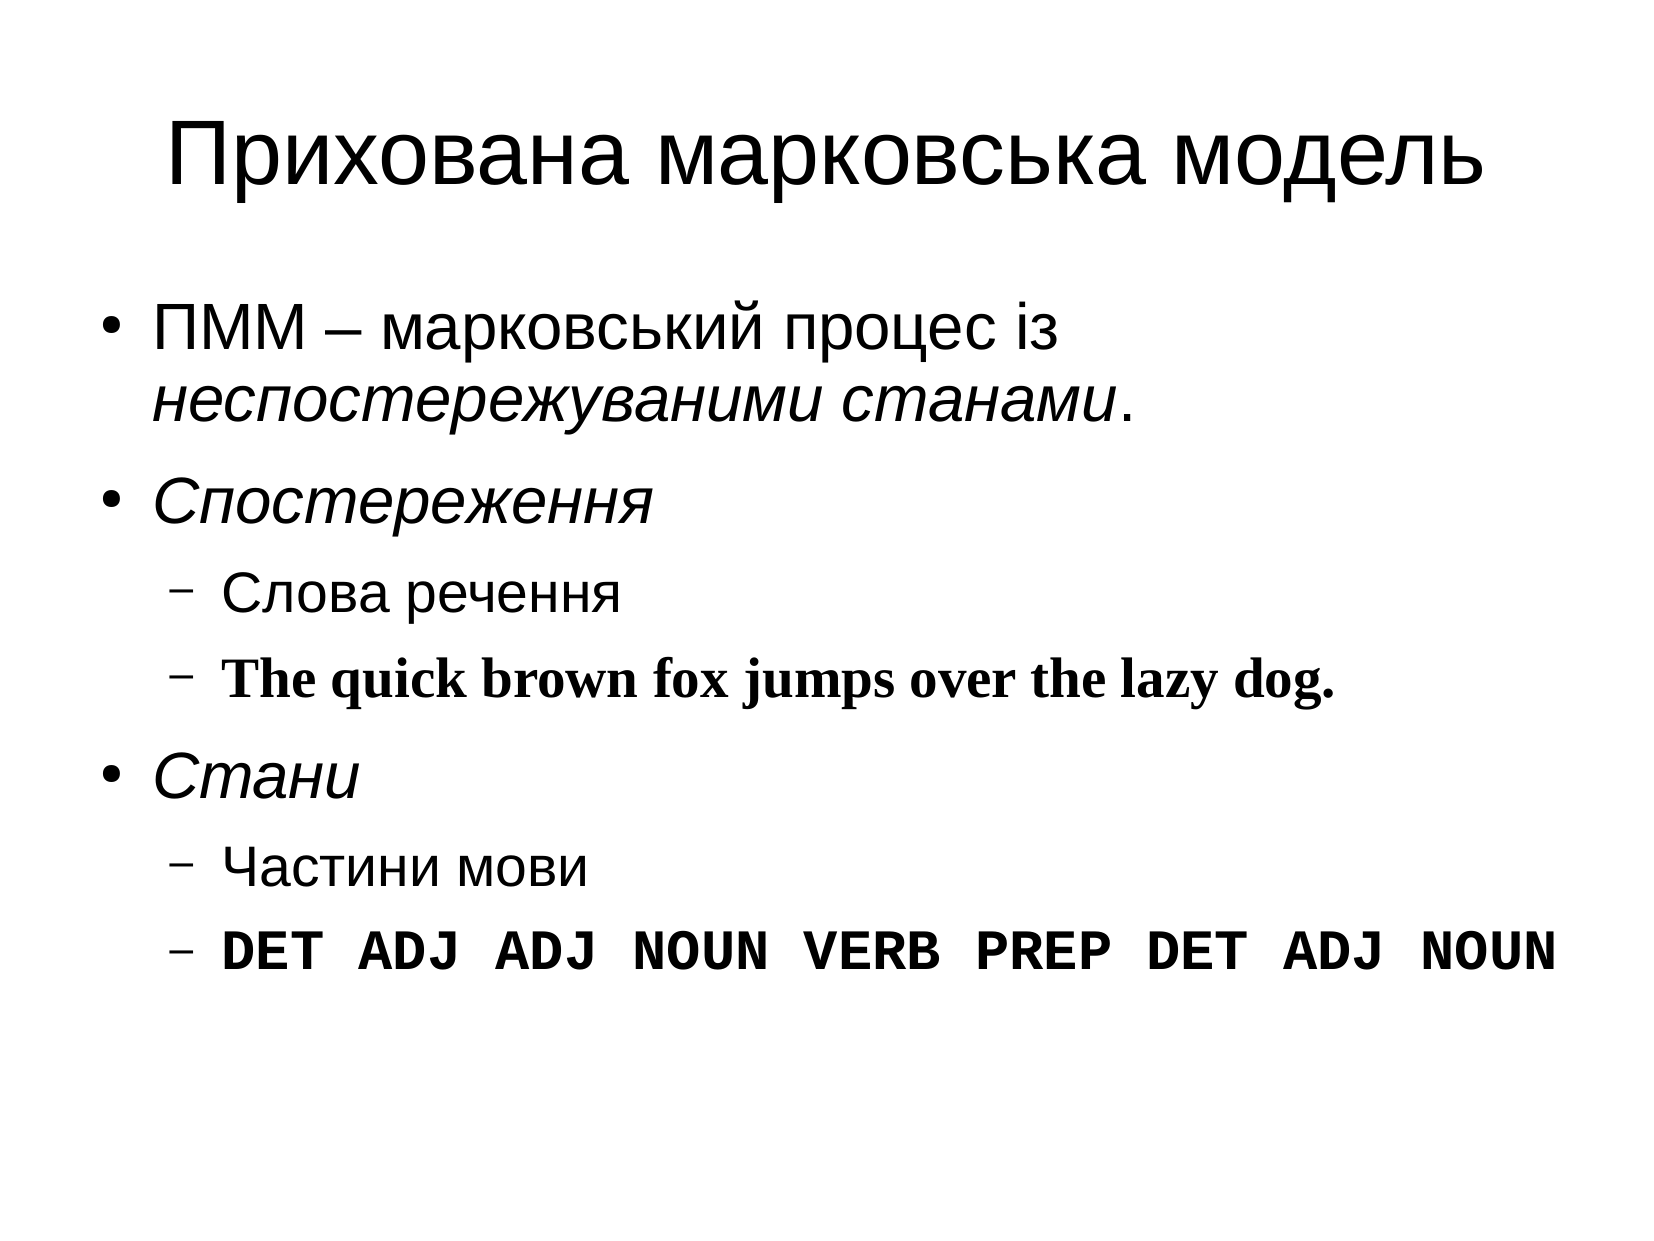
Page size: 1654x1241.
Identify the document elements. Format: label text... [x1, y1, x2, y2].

title Прихована марковська модель [82, 49, 1571, 257]
list ПММ – марковський процес із неспостережуваними станами. Спостереження Слова речення The quick brown fox jumps over the lazy dog. Стани Частини мови DET ADJ ADJ NOUN VERB PREP DET ADJ NOUN [82, 290, 1571, 1010]
